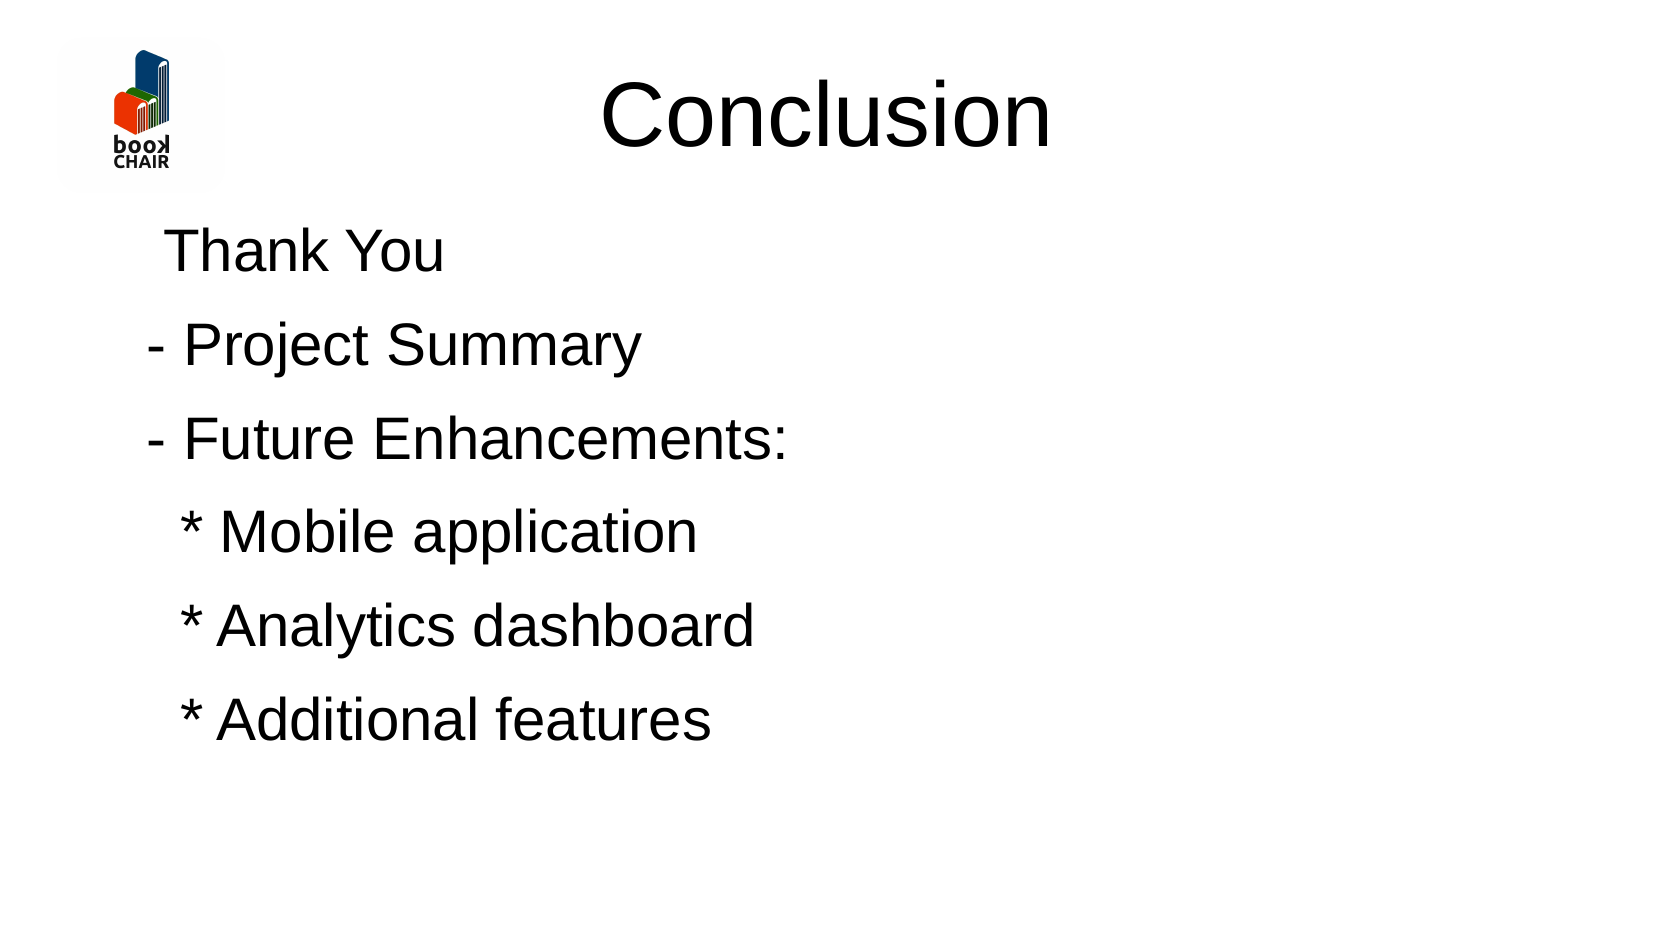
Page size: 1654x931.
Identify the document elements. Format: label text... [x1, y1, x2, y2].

picture [56, 37, 226, 194]
title Conclusion [226, 37, 1571, 193]
list Thank You - Project Summary - Future Enhancements: * Mobile application * Analytics dashboard * Additional features [82, 217, 1571, 758]
